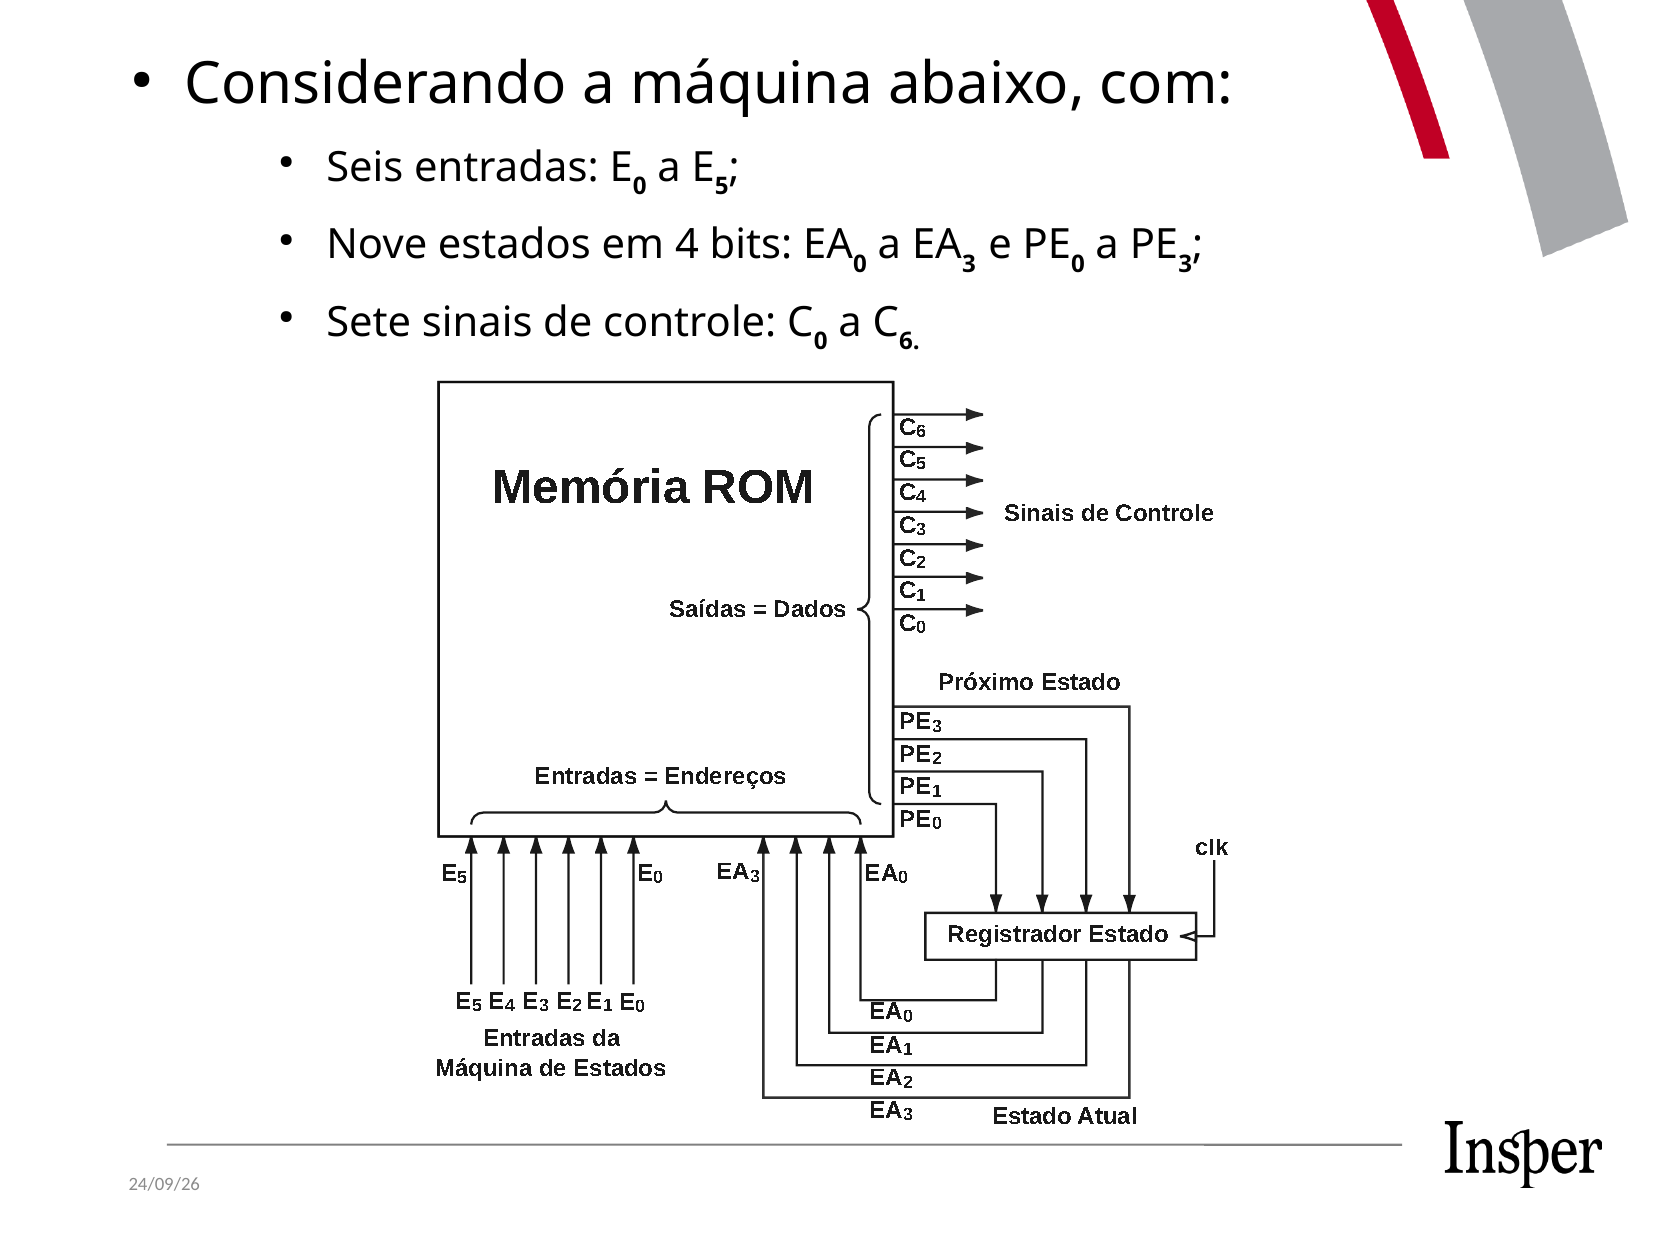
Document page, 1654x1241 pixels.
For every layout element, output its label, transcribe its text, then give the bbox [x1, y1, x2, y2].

picture [413, 356, 1240, 1148]
list Considerando a máquina abaixo, com: Seis entradas: E0 a E5; Nove estados em 4 bits: EA0 a EA3 e PE0 a PE3; Sete sinais de controle: C0 a C6. [113, 53, 1540, 1134]
